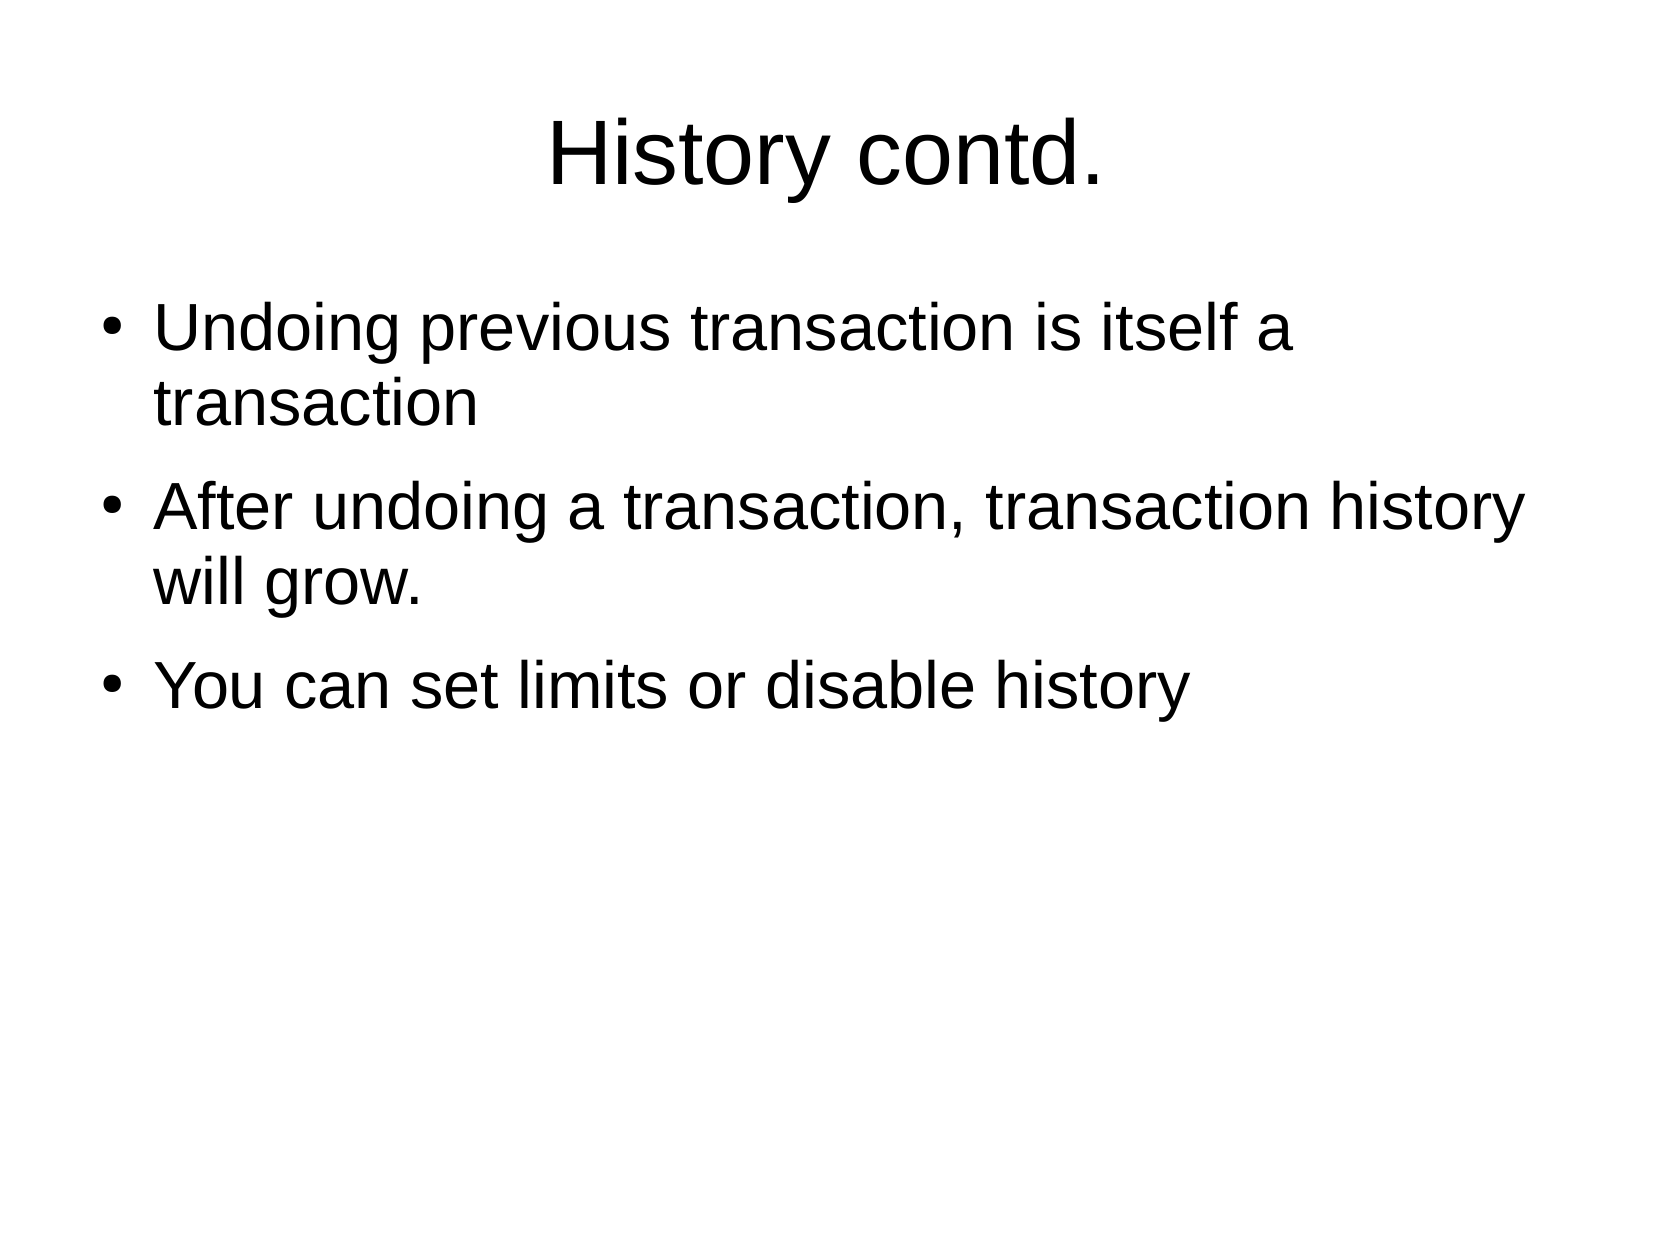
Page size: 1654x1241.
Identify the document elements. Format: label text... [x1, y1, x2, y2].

list Undoing previous transaction is itself a transaction After undoing a transaction, transaction history will grow. You can set limits or disable history [82, 290, 1571, 1010]
title History contd. [82, 49, 1571, 257]
